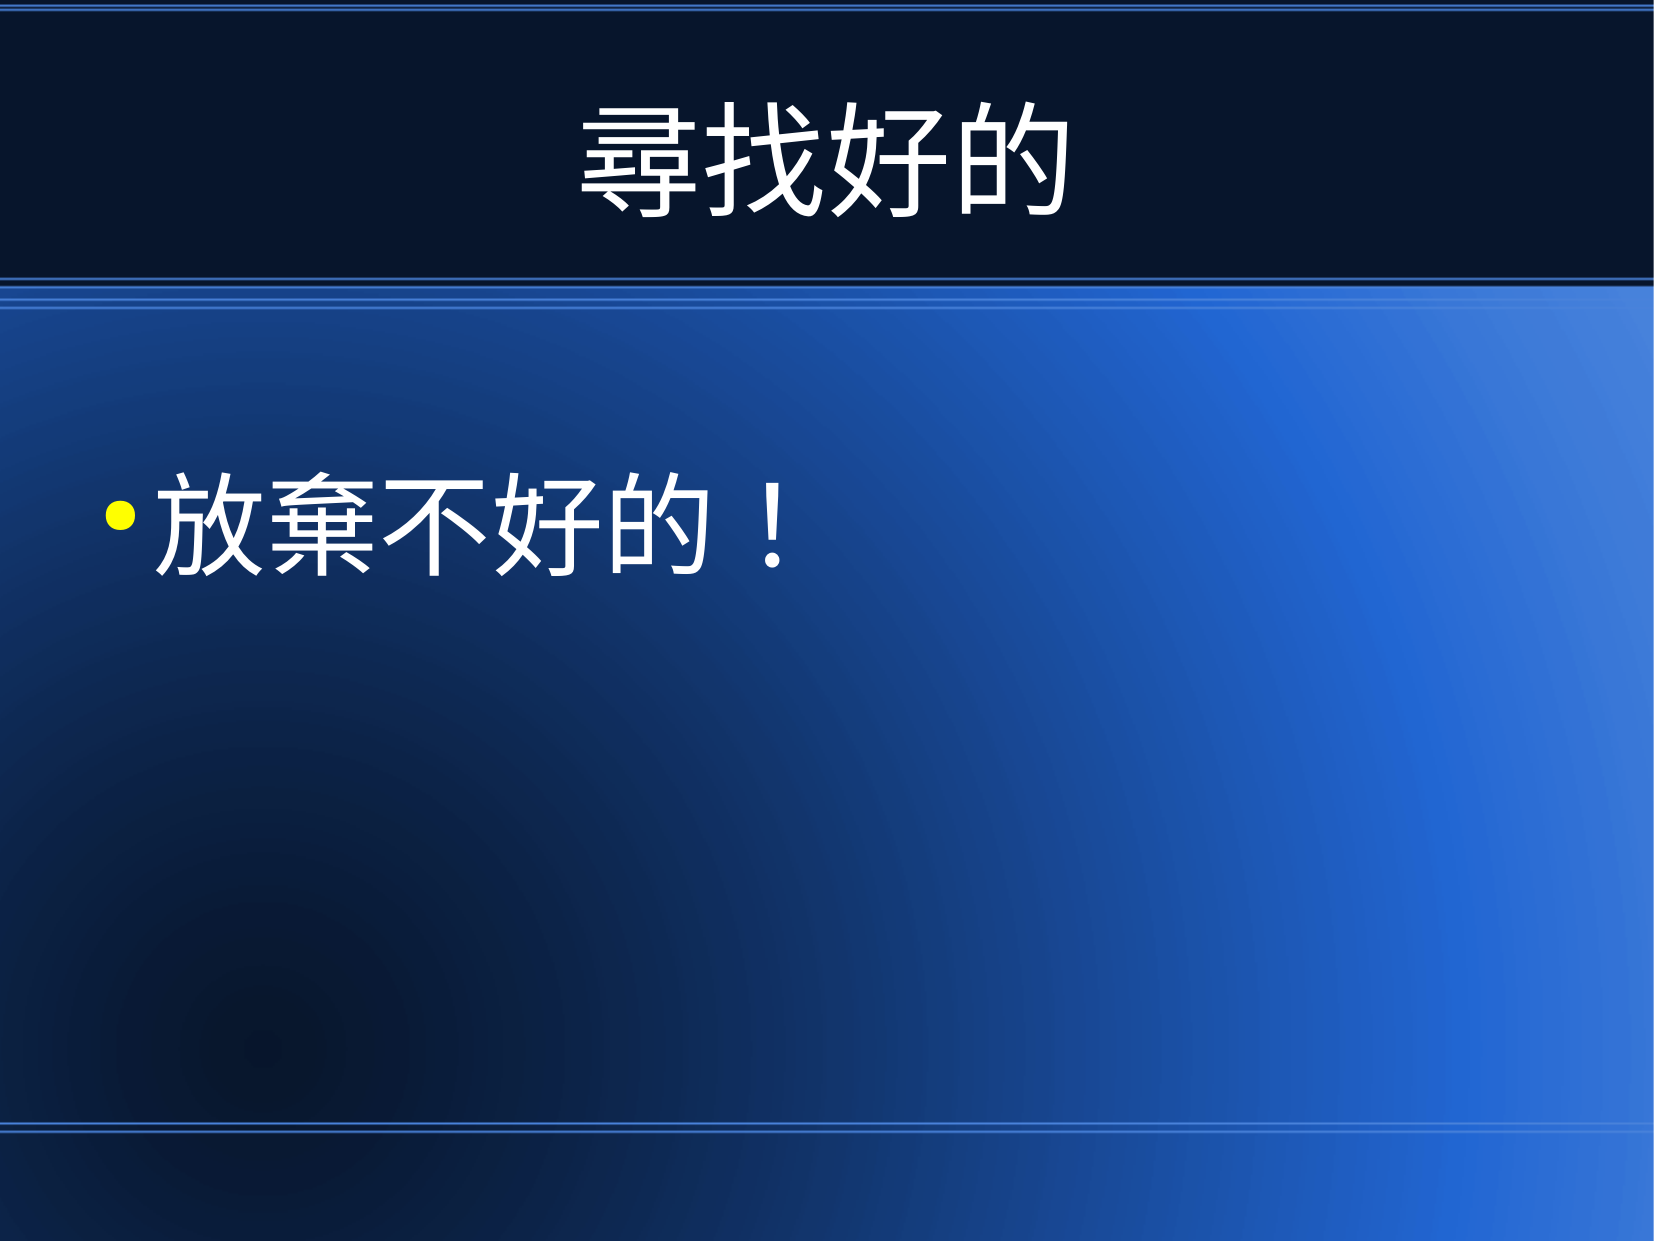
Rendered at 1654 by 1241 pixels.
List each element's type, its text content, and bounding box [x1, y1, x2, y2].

title 尋找好的 [82, 49, 1571, 257]
list 放棄不好的！ [82, 355, 1571, 1241]
picture [0, 0, 1654, 1241]
